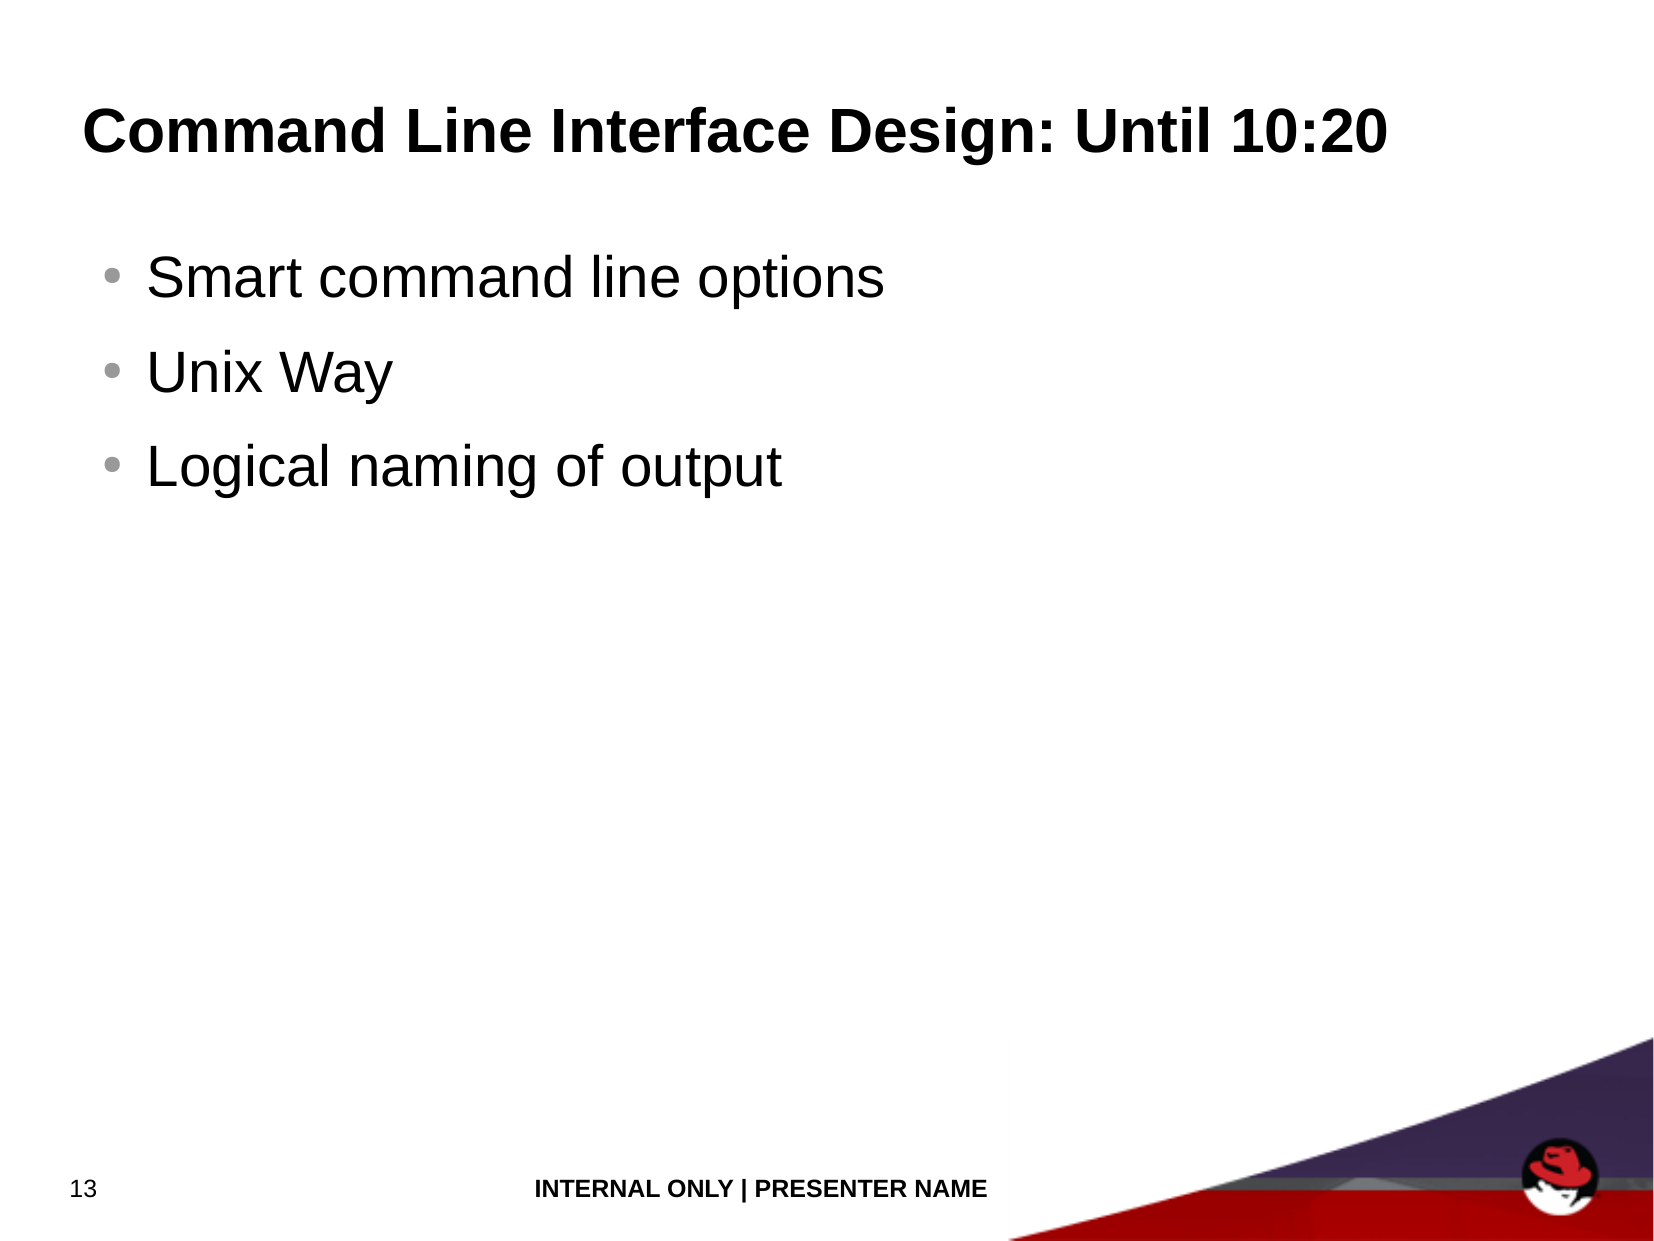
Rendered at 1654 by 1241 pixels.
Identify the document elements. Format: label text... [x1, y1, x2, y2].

picture [1007, 1036, 1654, 1241]
list Smart command line options Unix Way Logical naming of output [86, 244, 1576, 1039]
title Command Line Interface Design: Until 10:20 [82, 37, 1571, 226]
